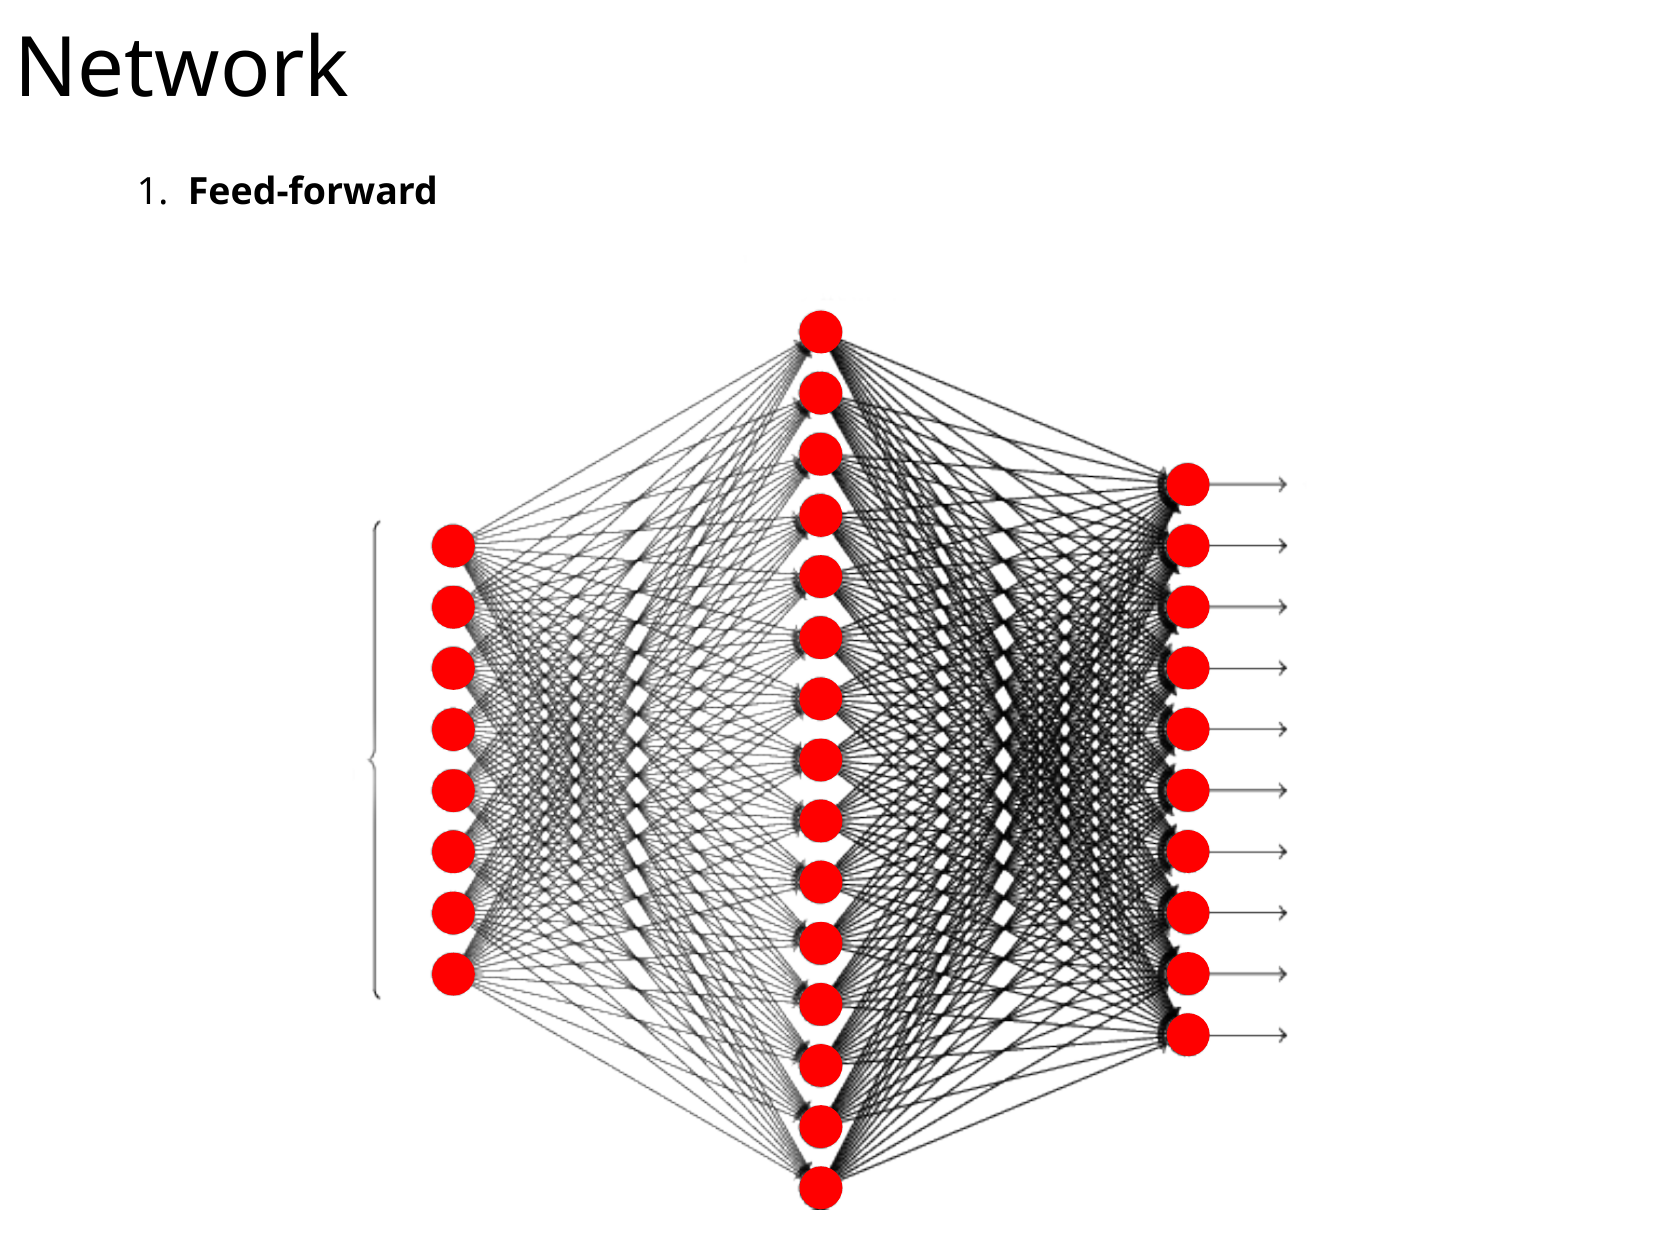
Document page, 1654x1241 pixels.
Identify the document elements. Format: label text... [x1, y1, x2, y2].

text_box [1168, 953, 1209, 994]
text_box [801, 1106, 841, 1147]
text_box [1168, 892, 1208, 933]
text_box [1168, 831, 1208, 872]
text_box [433, 831, 474, 872]
text_box [801, 923, 841, 964]
text_box [1168, 770, 1208, 811]
text_box [801, 617, 841, 658]
text_box [1168, 648, 1208, 688]
text_box [433, 526, 474, 566]
text_box [801, 984, 841, 1025]
text_box [801, 495, 841, 536]
text_box [801, 679, 841, 719]
text_box [433, 893, 474, 933]
text_box [433, 709, 474, 750]
text_box [1168, 709, 1208, 749]
text_box [801, 801, 841, 841]
text_box [801, 312, 841, 352]
text_box 1. Feed-forward [122, 160, 432, 221]
text_box [433, 648, 474, 689]
text_box [433, 770, 474, 811]
text_box [801, 556, 841, 597]
text_box [1168, 1014, 1209, 1055]
text_box [801, 862, 841, 902]
text_box [801, 373, 841, 413]
picture [172, 245, 1331, 1210]
text_box [1168, 587, 1208, 627]
text_box [801, 1167, 841, 1208]
text_box Network [0, 0, 1653, 115]
text_box [801, 740, 841, 780]
text_box [801, 1045, 841, 1086]
text_box [433, 587, 474, 628]
text_box [1168, 525, 1208, 566]
text_box [433, 954, 474, 994]
text_box [801, 434, 841, 475]
text_box [1168, 464, 1208, 505]
